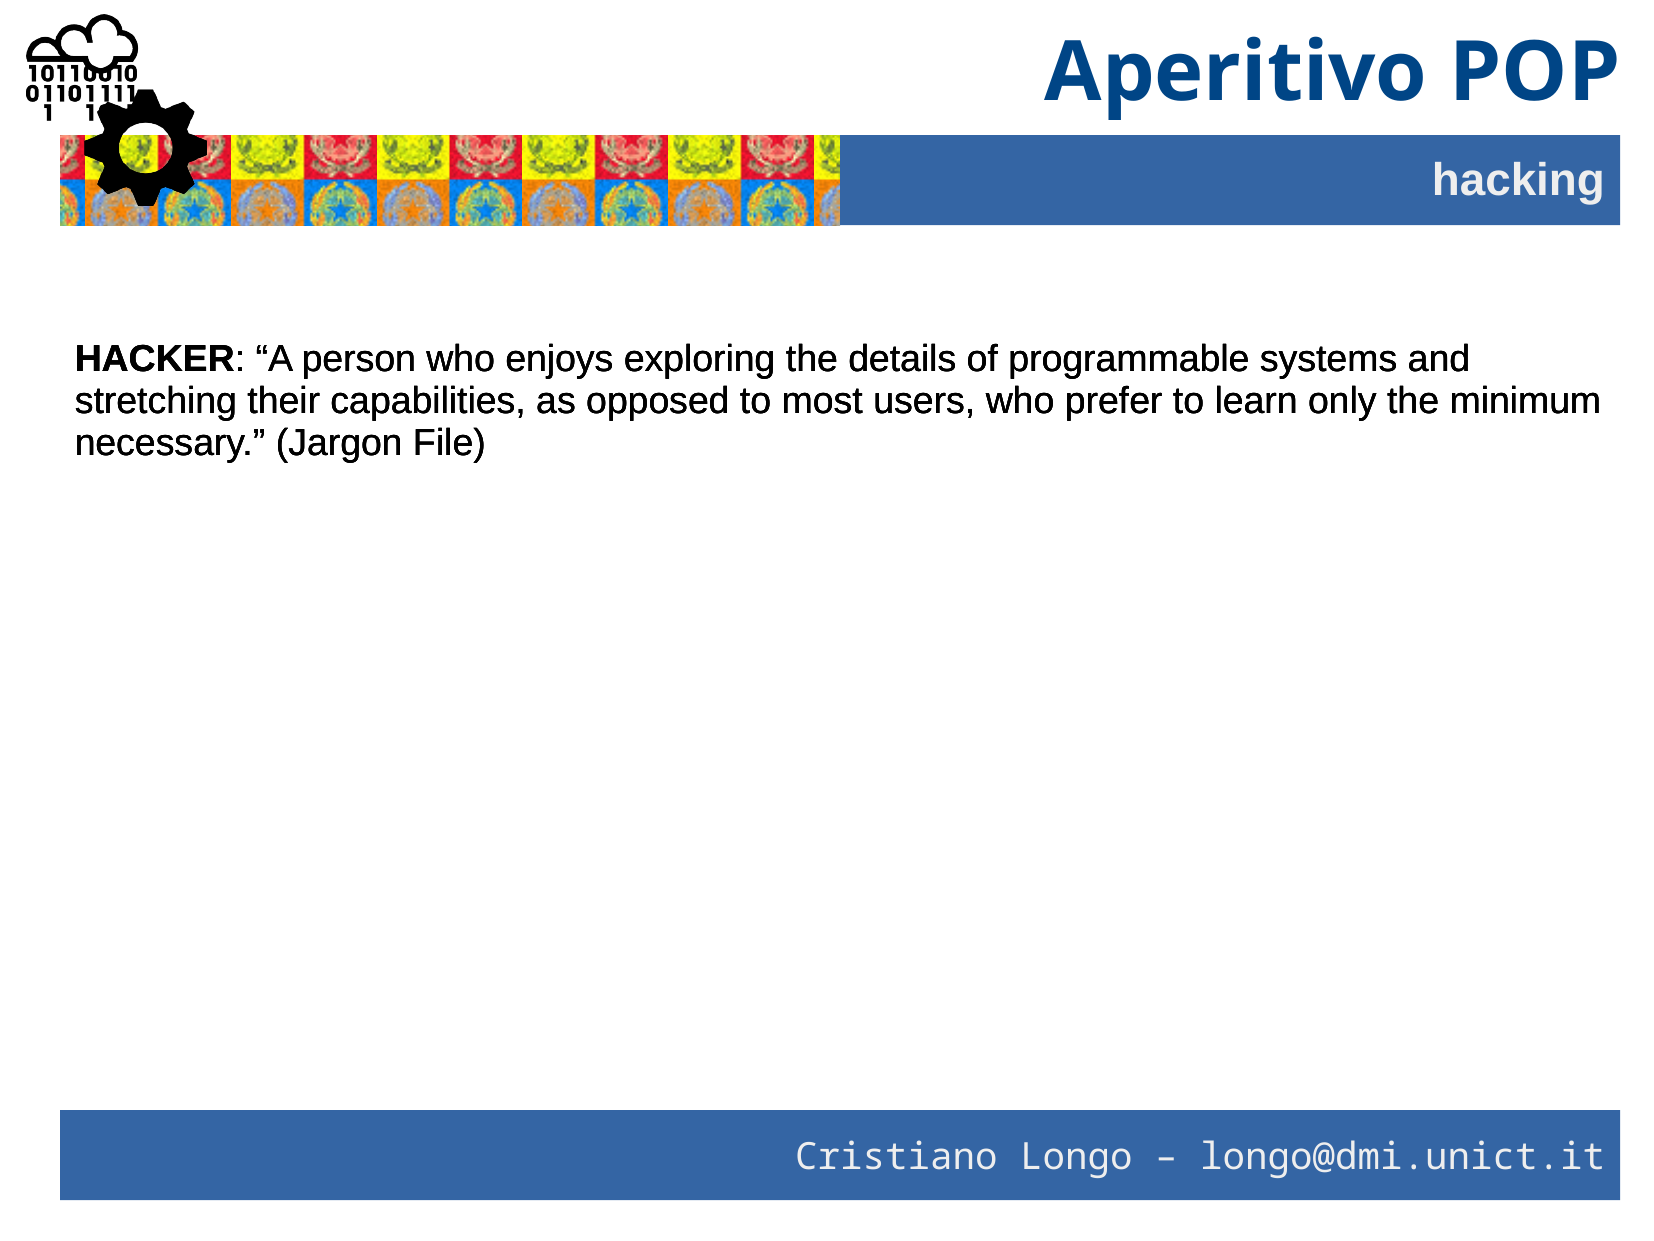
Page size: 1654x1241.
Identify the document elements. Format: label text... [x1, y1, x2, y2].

text_box hacking [840, 135, 1621, 226]
text_box Aperitivo POP [982, 4, 1636, 124]
text_box Cristiano Longo – longo@dmi.unict.it [60, 1110, 1621, 1201]
picture [26, 14, 207, 206]
text_box [60, 135, 840, 226]
text_box HACKER: “A person who enjoys exploring the details of programmable systems and stretching their capabilities, as opposed to most users, who prefer to learn only the minimum necessary.” (Jargon File) [60, 330, 1621, 471]
